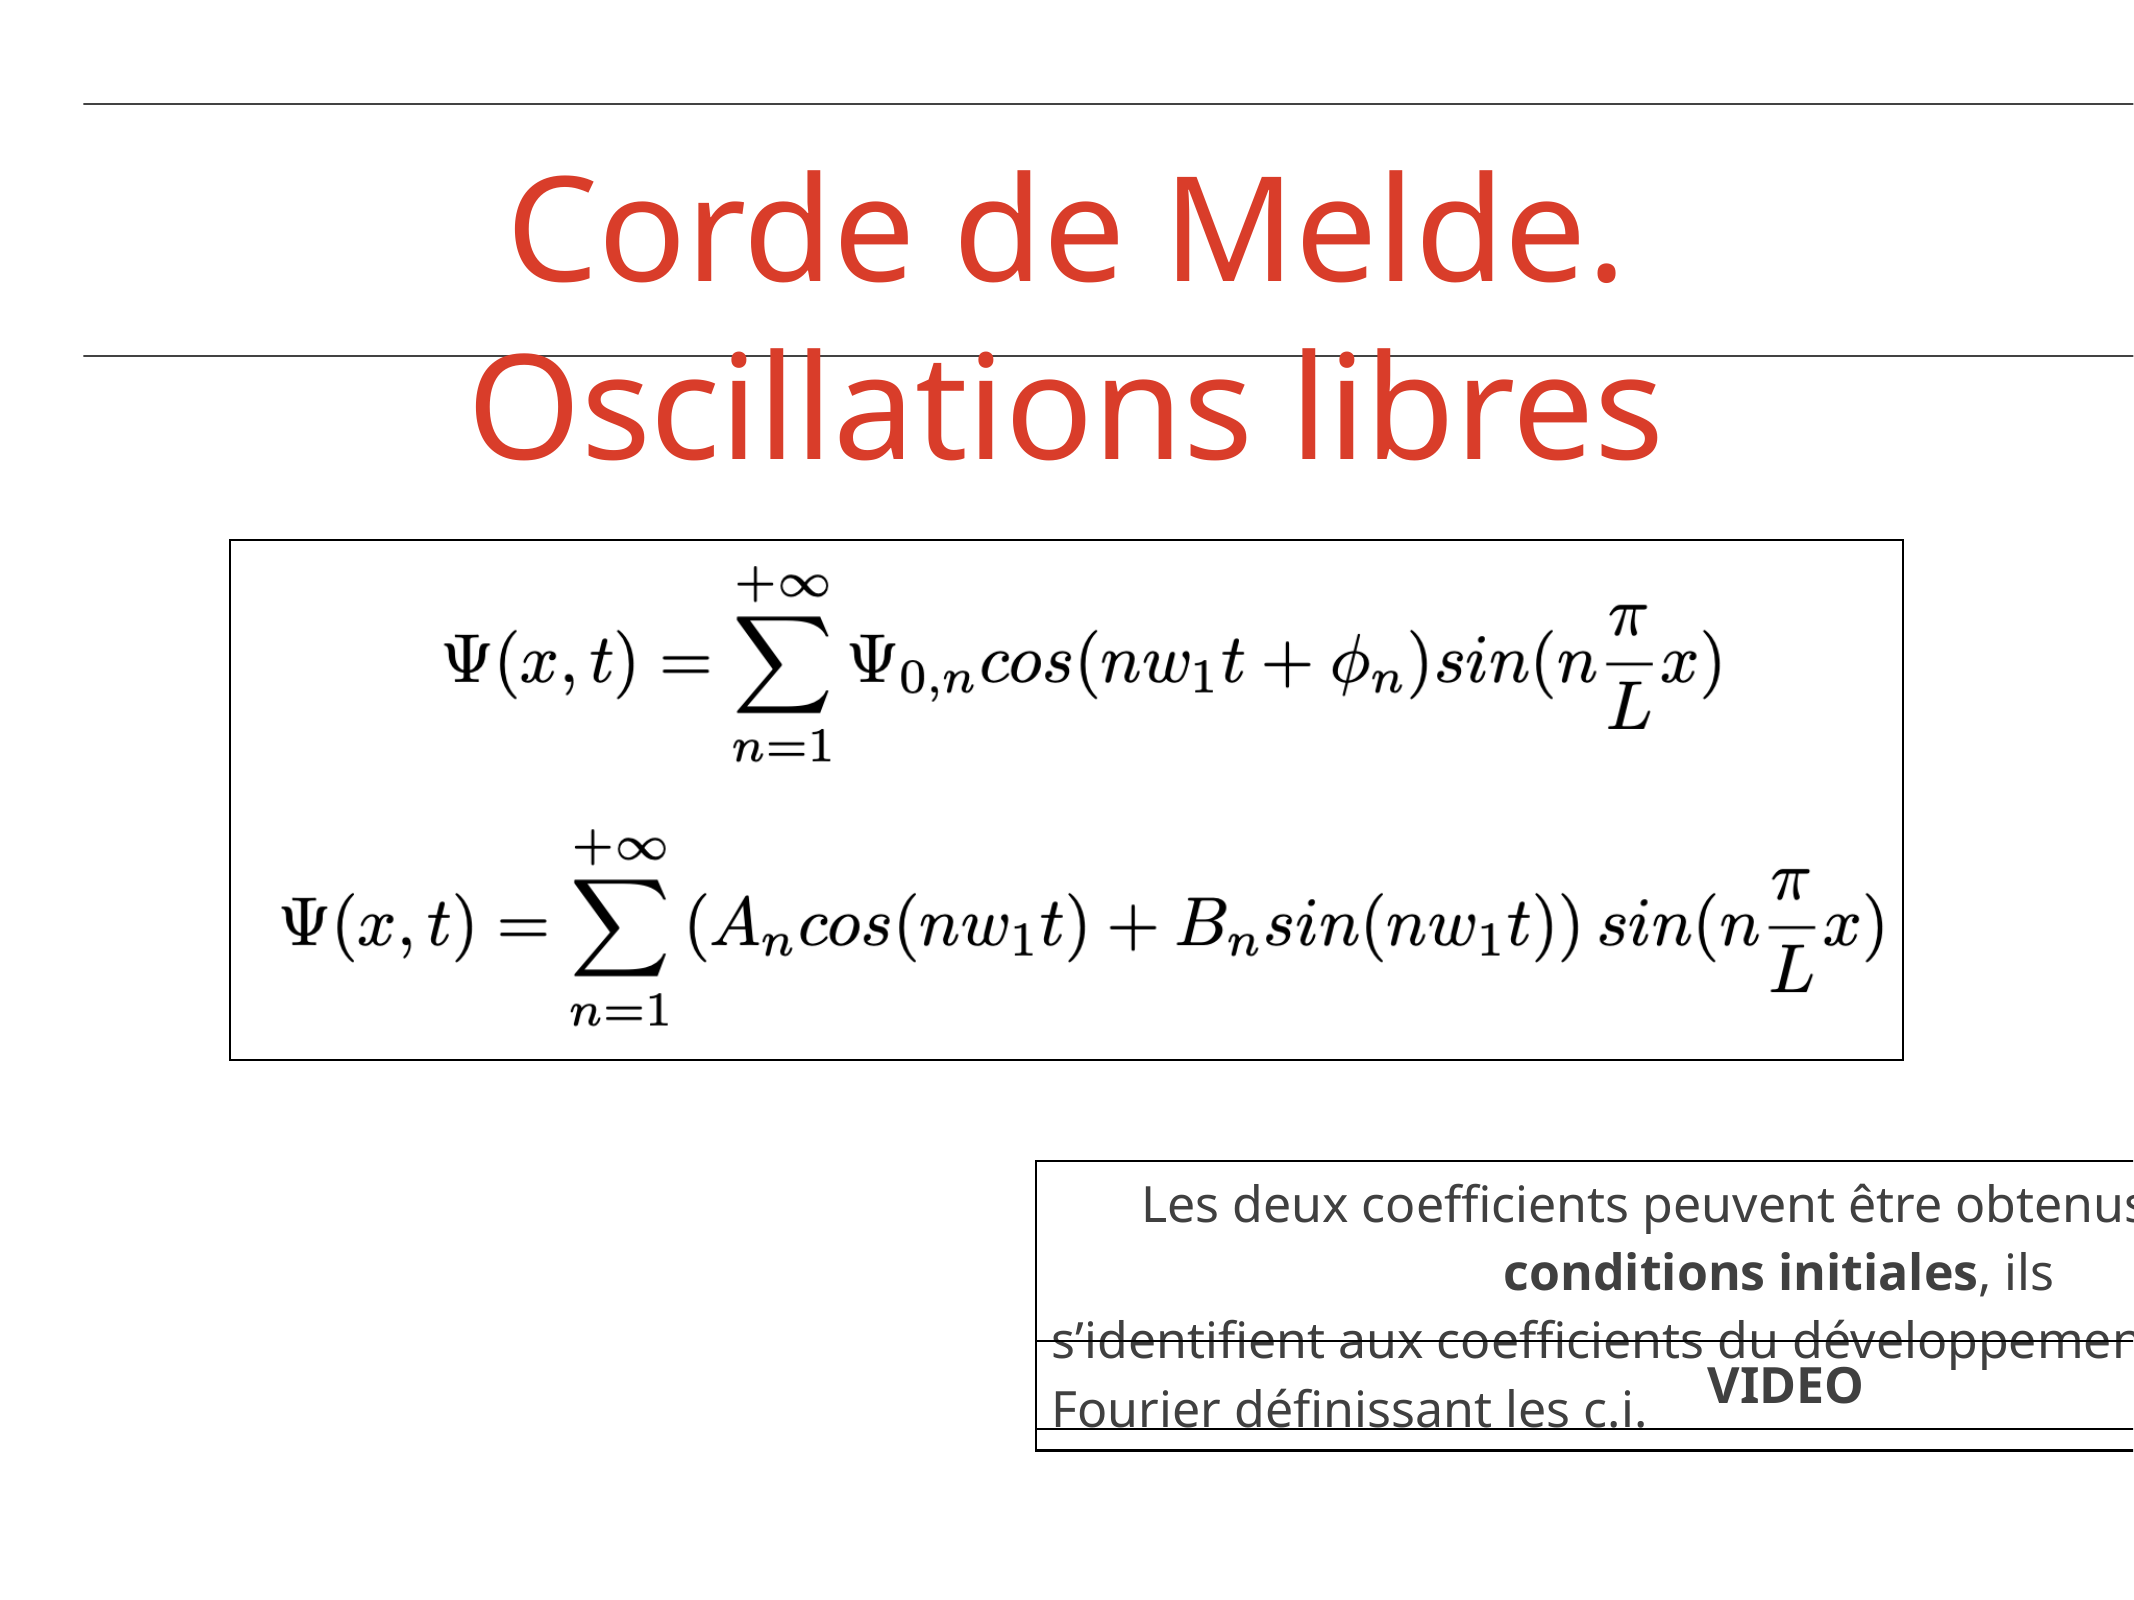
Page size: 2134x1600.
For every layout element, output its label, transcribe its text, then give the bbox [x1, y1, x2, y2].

text_box Corde de Melde. Oscillations libres [83, 131, 2050, 452]
text_box Les deux coefficients peuvent être obtenus à partir des conditions initiales, ils s’identifient aux coefficients du développement en série de Fourier définissant les c.i. [1035, 1160, 2134, 1340]
picture [231, 540, 1903, 1060]
text_box VIDEO [1035, 1341, 2134, 1429]
